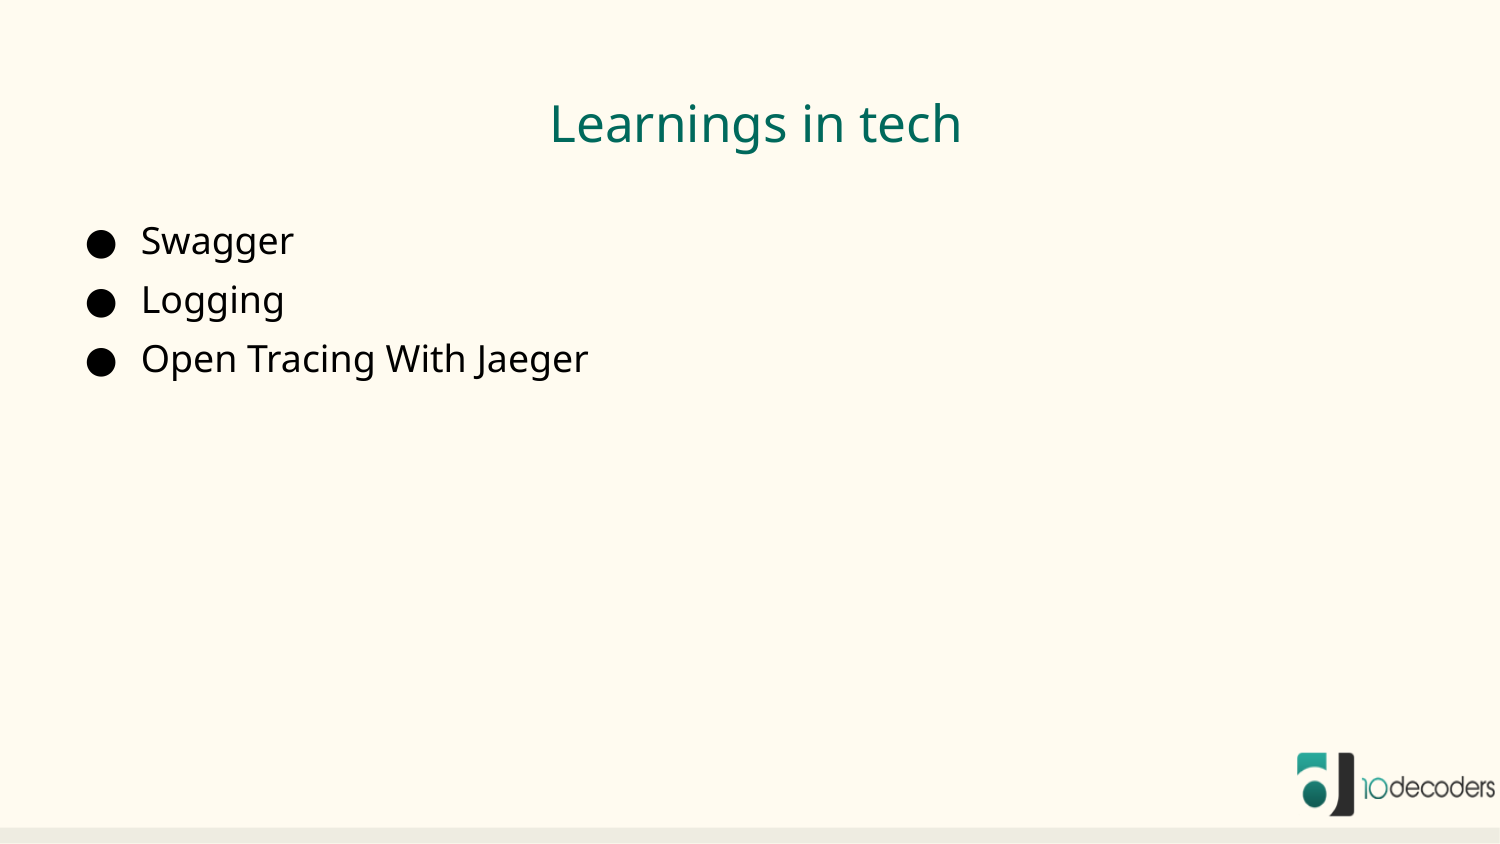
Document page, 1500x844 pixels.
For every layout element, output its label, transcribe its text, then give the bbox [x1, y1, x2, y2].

picture [1293, 749, 1500, 819]
text_box Learnings in tech [51, 72, 1449, 174]
text_box Swagger Logging Open Tracing With Jaeger [51, 192, 1449, 750]
